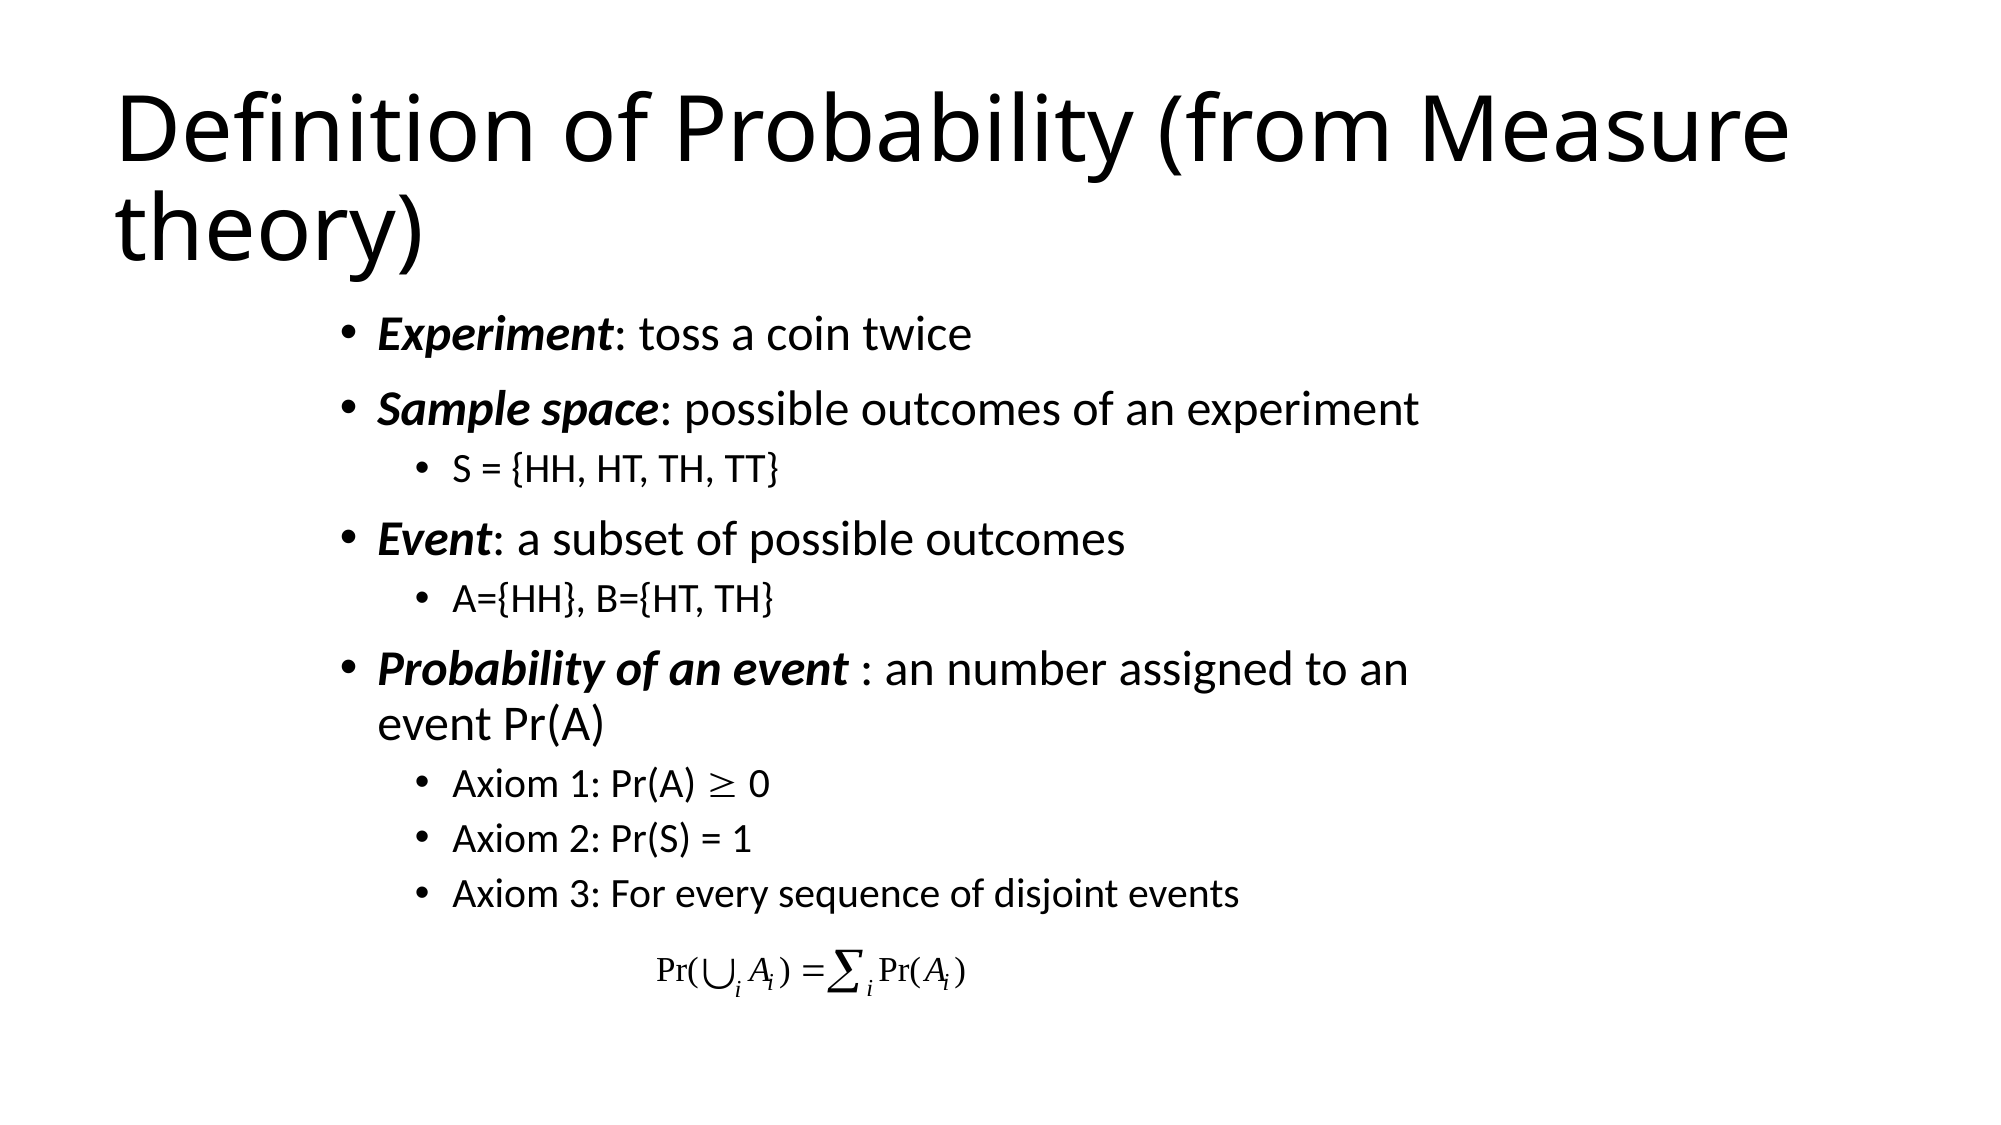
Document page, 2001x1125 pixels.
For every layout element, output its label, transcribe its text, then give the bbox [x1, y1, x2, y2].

list Experiment: toss a coin twice Sample space: possible outcomes of an experiment S = {HH, HT, TH, TT} Event: a subset of possible outcomes A={HH}, B={HT, TH} Probability of an event : an number assigned to an event Pr(A) Axiom 1: Pr(A)  0 Axiom 2: Pr(S) = 1 Axiom 3: For every sequence of disjoint events [324, 299, 1550, 1006]
title Definition of Probability (from Measure theory) [99, 87, 1900, 275]
chart [649, 942, 975, 1006]
